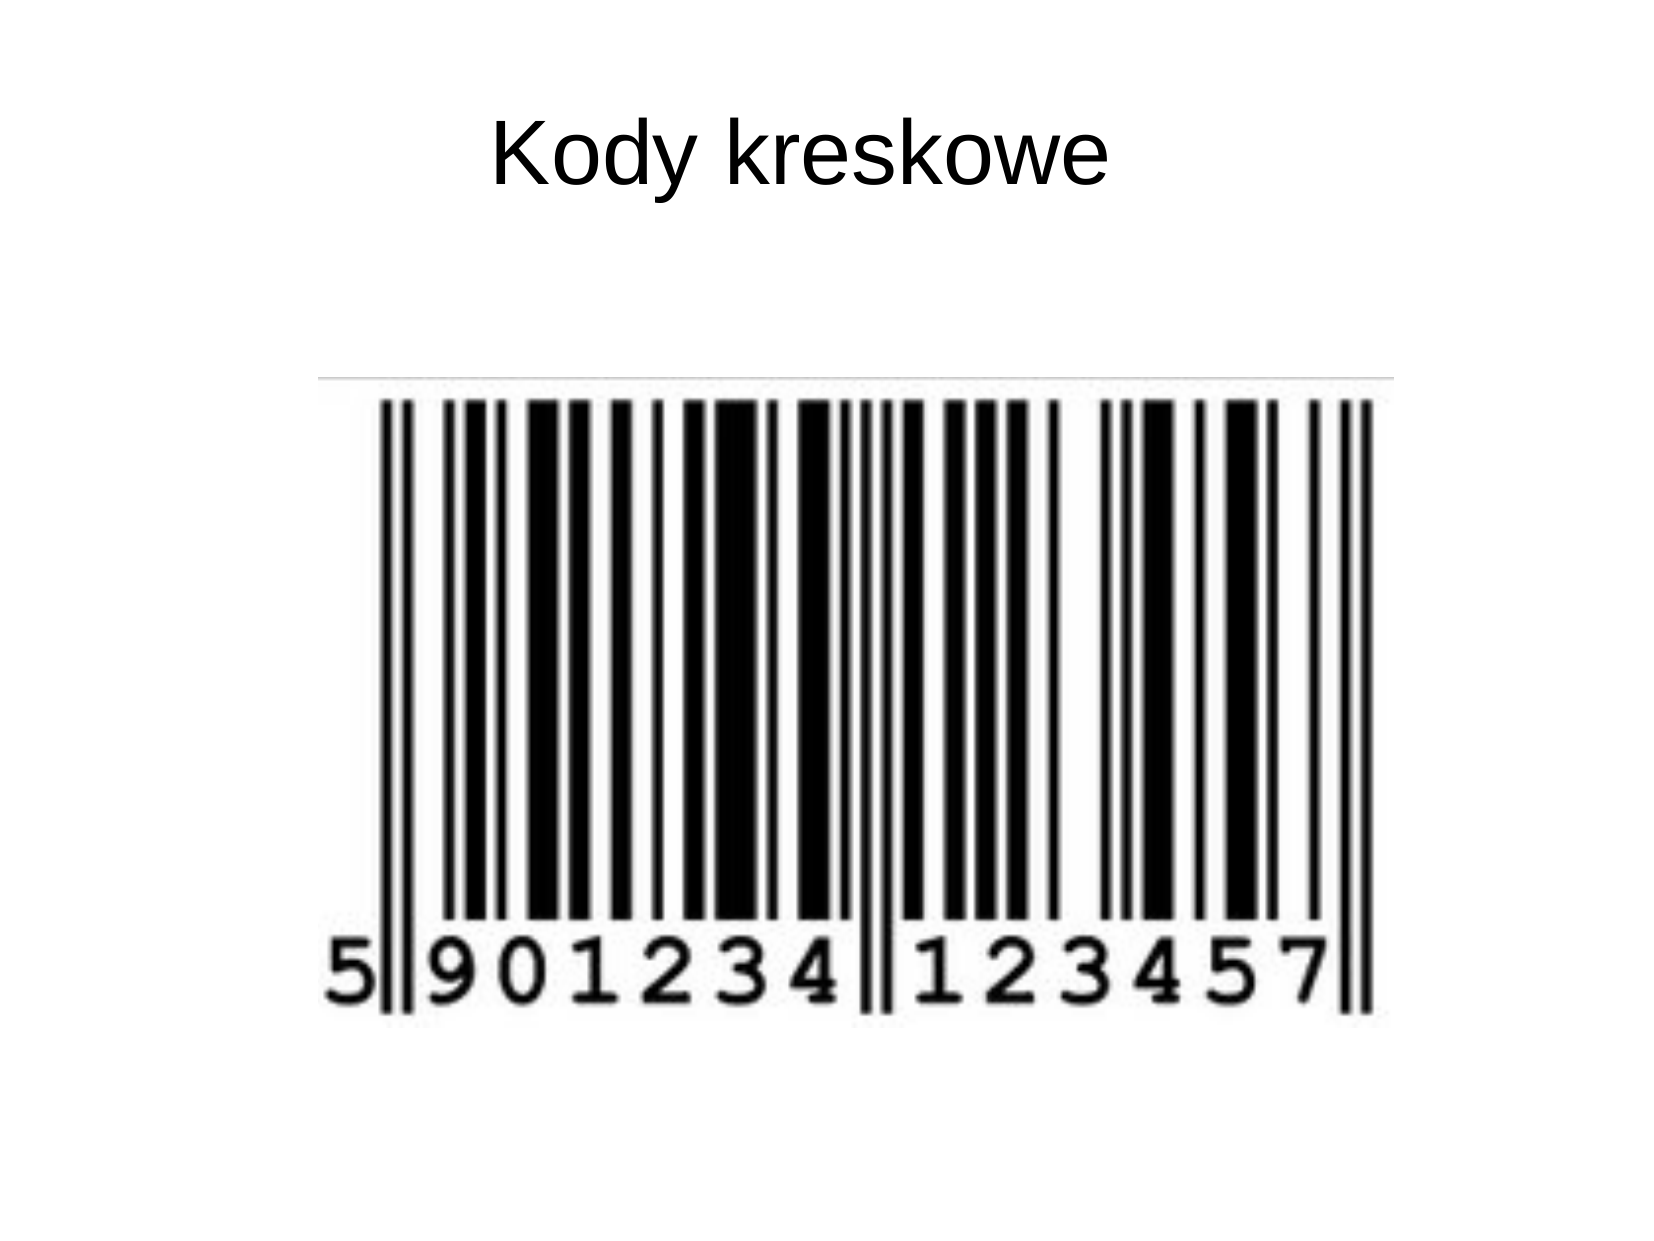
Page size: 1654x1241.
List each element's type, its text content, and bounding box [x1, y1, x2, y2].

title Kody kreskowe [82, 49, 1571, 257]
picture [318, 377, 1394, 1028]
